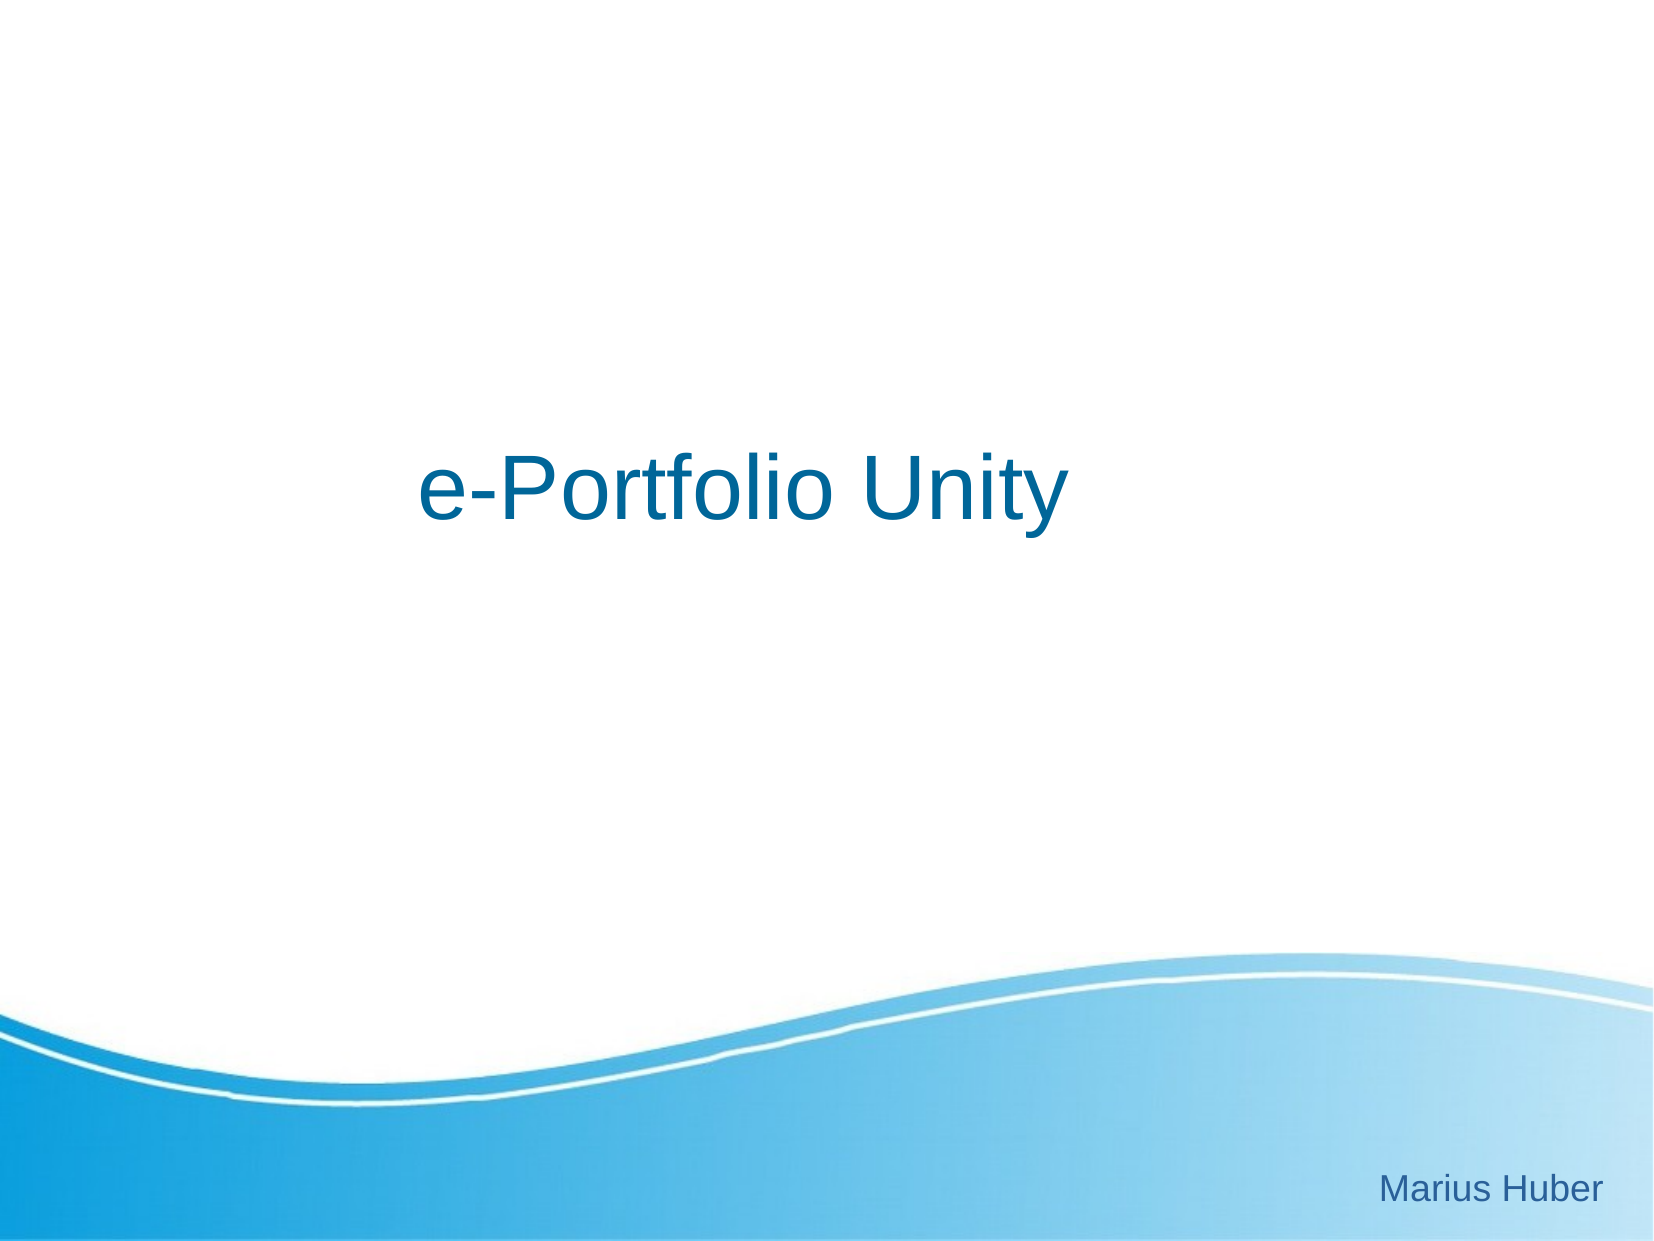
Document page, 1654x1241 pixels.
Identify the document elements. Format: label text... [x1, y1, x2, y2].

picture [0, 952, 1654, 1241]
text_box Marius Huber [1216, 1159, 1619, 1217]
title e-Portfolio Unity [0, 384, 1489, 592]
